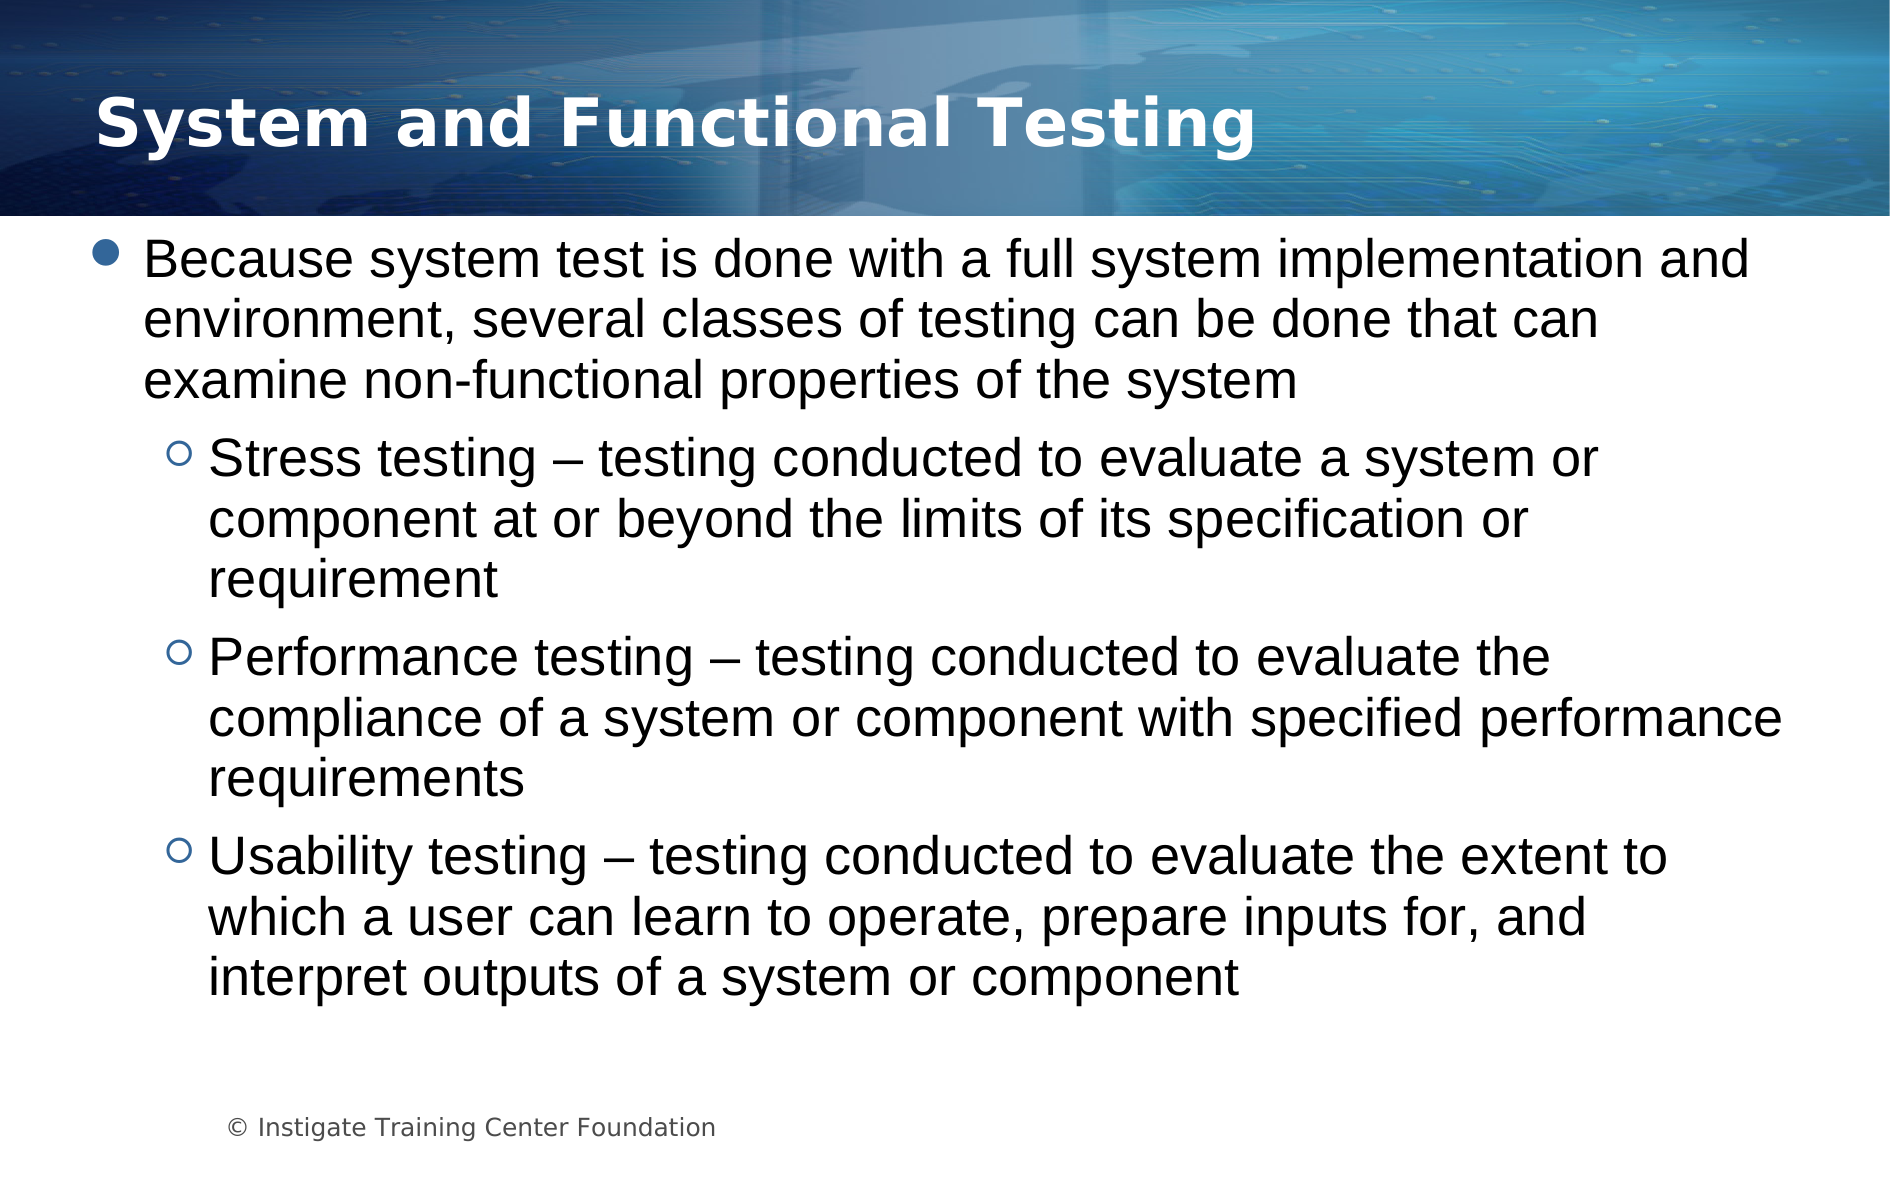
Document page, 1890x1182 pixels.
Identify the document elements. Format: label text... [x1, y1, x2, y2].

picture [0, 0, 1890, 216]
title System and Functional Testing [94, 47, 1793, 217]
list Because system test is done with a full system implementation and environment, several classes of testing can be done that can examine non-functional properties of the system Stress testing – testing conducted to evaluate a system or component at or beyond the limits of its specification or requirement Performance testing – testing conducted to evaluate the compliance of a system or component with specified performance requirements Usability testing – testing conducted to evaluate the extent to which a user can learn to operate, prepare inputs for, and interpret outputs of a system or component [88, 228, 1788, 1010]
